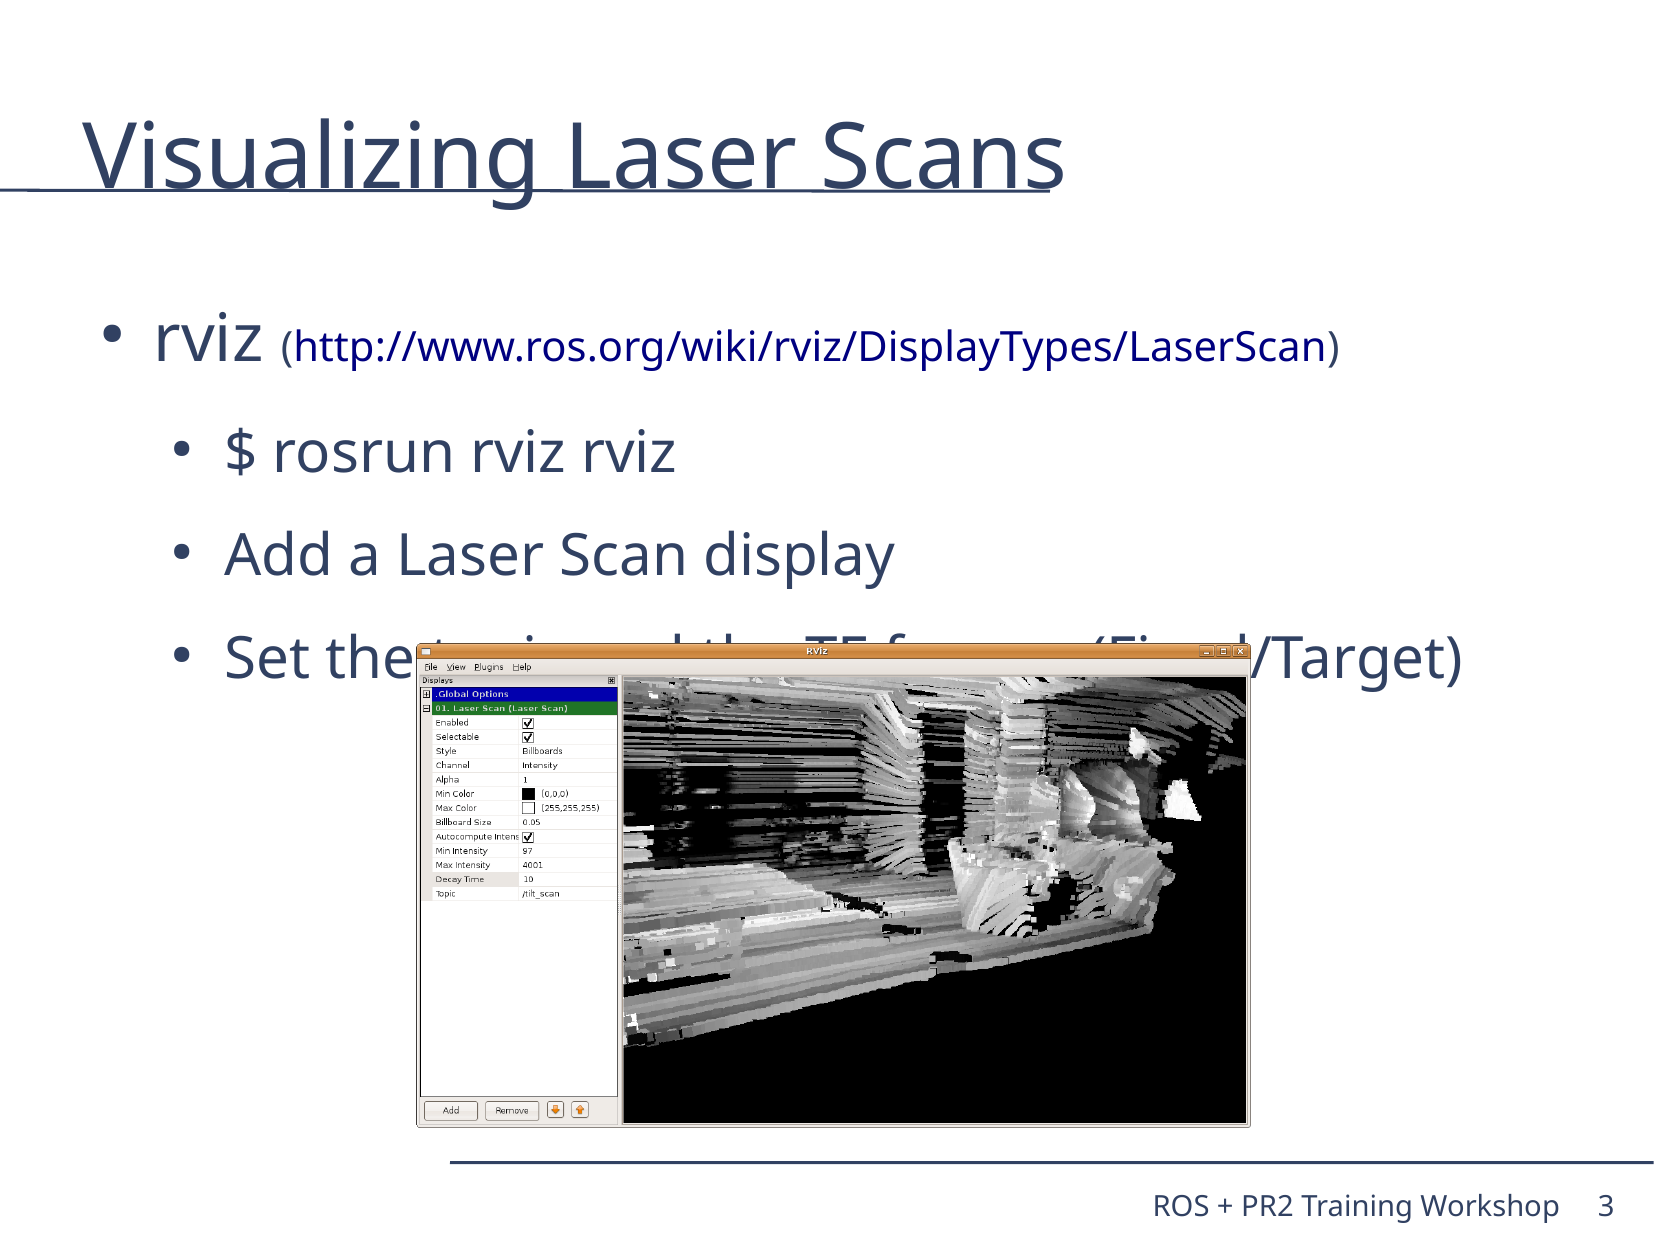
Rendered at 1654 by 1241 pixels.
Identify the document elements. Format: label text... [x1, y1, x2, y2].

title Visualizing Laser Scans [82, 49, 1571, 257]
picture [416, 643, 1251, 1128]
list rviz (http://www.ros.org/wiki/rviz/DisplayTypes/LaserScan) $ rosrun rviz rviz Add a Laser Scan display Set the topic and the TF frames (Fixed/Target) [82, 290, 1571, 1109]
